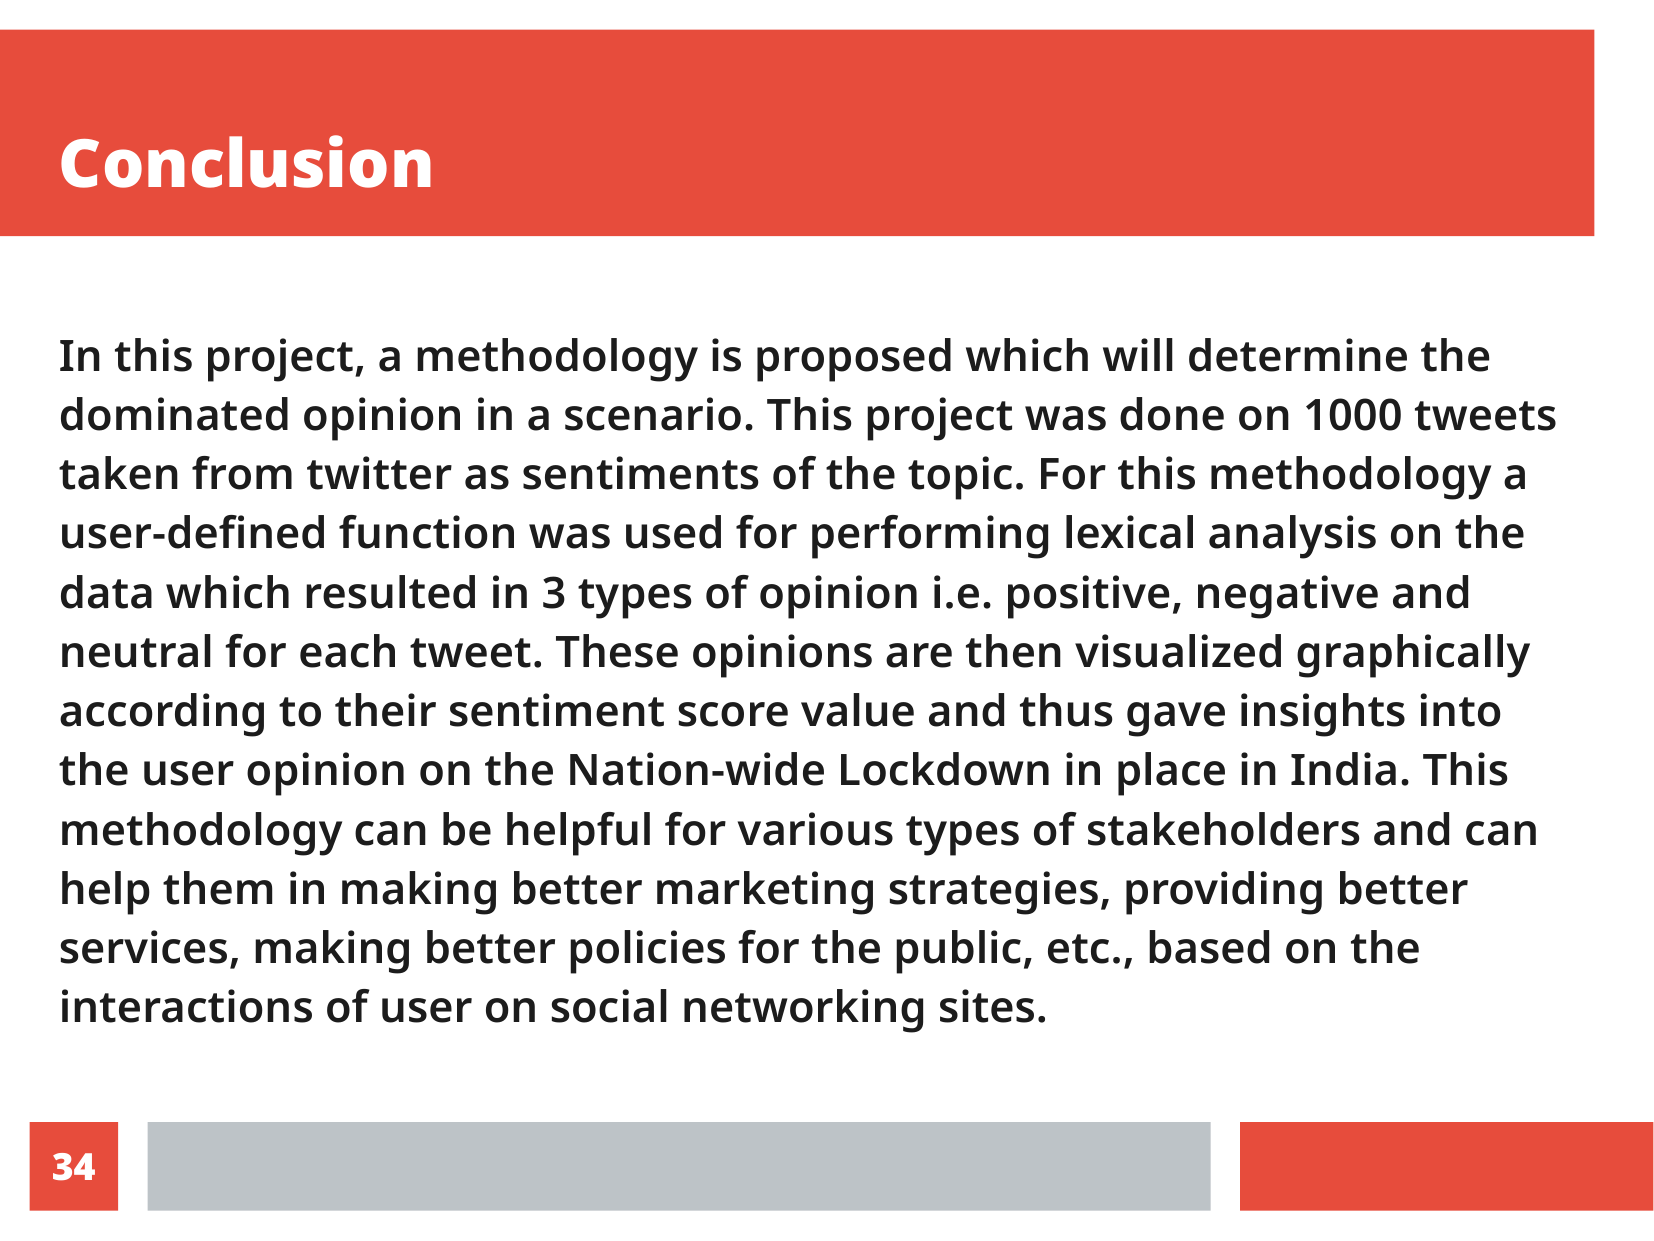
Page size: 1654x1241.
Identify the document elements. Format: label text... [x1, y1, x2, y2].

title Conclusion [59, 59, 1595, 207]
list In this project, a methodology is proposed which will determine the dominated opinion in a scenario. This project was done on 1000 tweets taken from twitter as sentiments of the topic. For this methodology a user-defined function was used for performing lexical analysis on the data which resulted in 3 types of opinion i.e. positive, negative and neutral for each tweet. These opinions are then visualized graphically according to their sentiment score value and thus gave insights into the user opinion on the Nation-wide Lockdown in place in India. This methodology can be helpful for various types of stakeholders and can help them in making better marketing strategies, providing better services, making better policies for the public, etc., based on the interactions of user on social networking sites. [59, 324, 1565, 1093]
